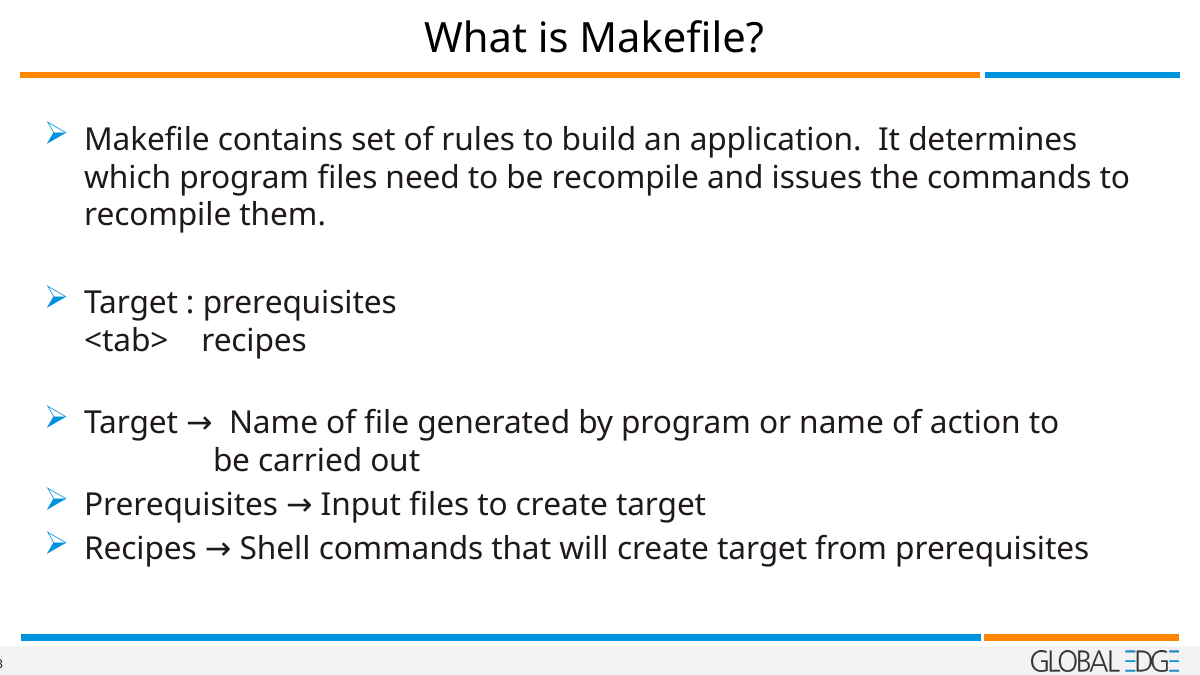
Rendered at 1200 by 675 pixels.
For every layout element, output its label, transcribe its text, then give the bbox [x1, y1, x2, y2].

picture [1031, 650, 1179, 672]
list Makefile contains set of rules to build an application. It determines which program files need to be recompile and issues the commands to recompile them. Target : prerequisites <tab> recipes Target → Name of file generated by program or name of action to be carried out Prerequisites → Input files to create target Recipes → Shell commands that will create target from prerequisites [33, 113, 1167, 621]
title What is Makefile? [56, 6, 1132, 66]
